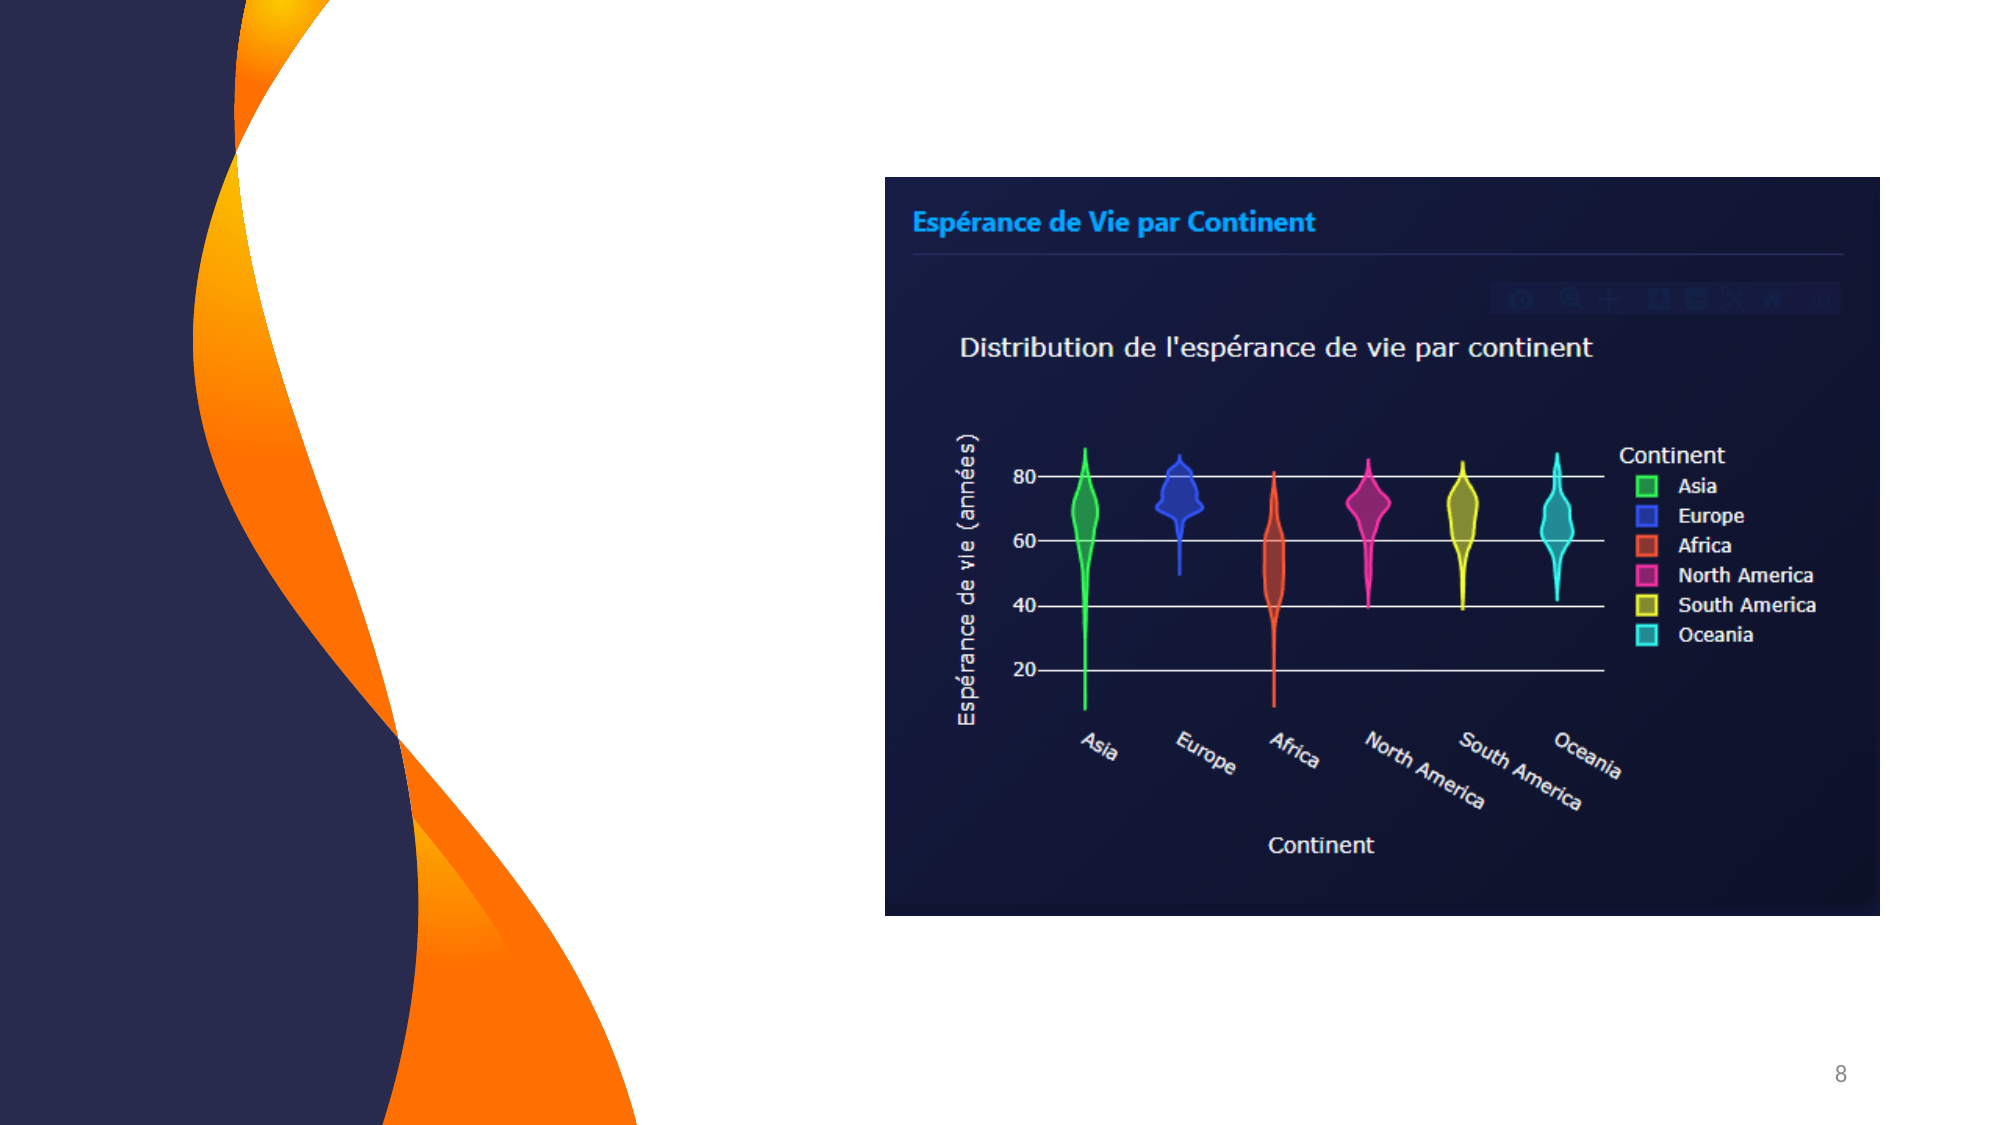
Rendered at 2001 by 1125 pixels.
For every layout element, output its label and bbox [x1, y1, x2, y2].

picture [885, 177, 1880, 916]
